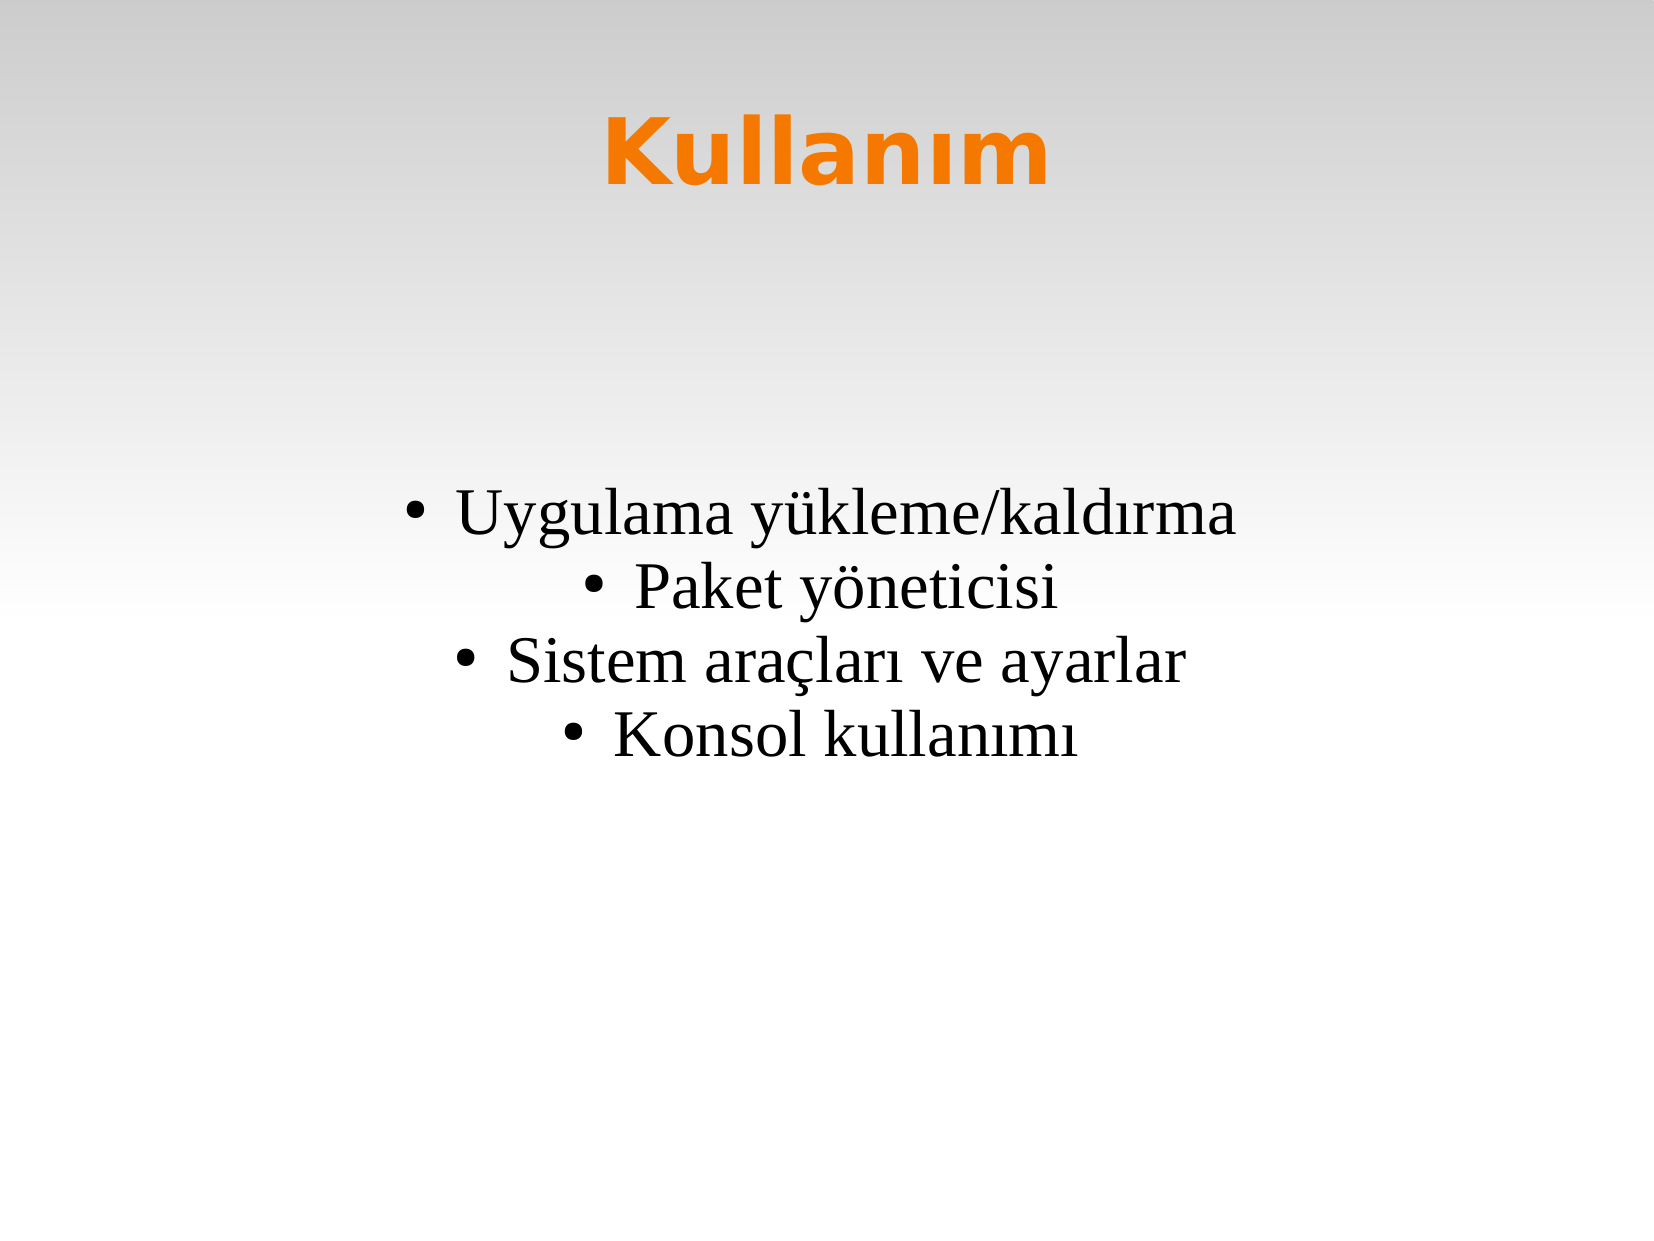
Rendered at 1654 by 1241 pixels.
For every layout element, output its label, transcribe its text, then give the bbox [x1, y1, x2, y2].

title Kullanım [82, 49, 1571, 213]
subtitle Uygulama yükleme/kaldırma Paket yöneticisi Sistem araçları ve ayarlar Konsol kullanımı [82, 213, 1571, 1032]
